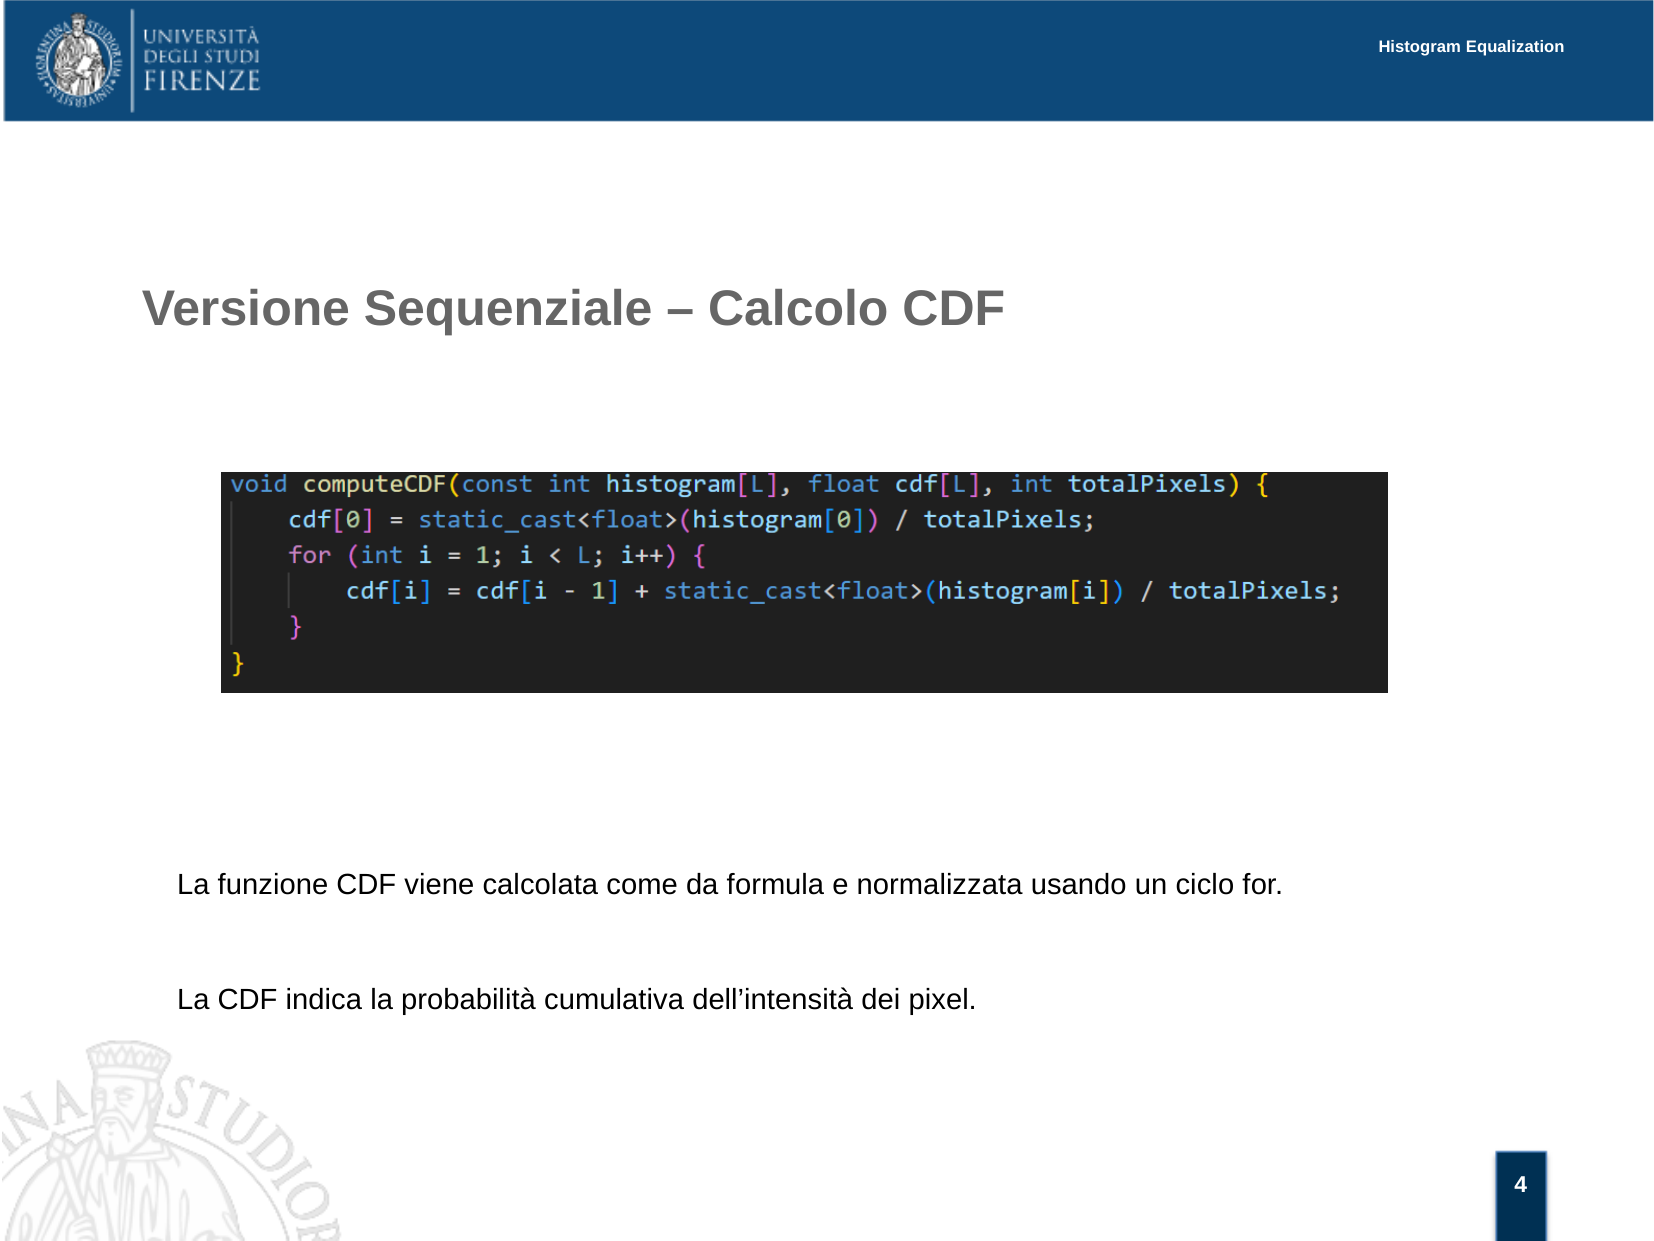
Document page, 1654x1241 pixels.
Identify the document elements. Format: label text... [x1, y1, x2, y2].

text_box Histogram Equalization [685, 13, 1565, 119]
text_box 4 [1505, 1160, 1536, 1208]
text_box La funzione CDF viene calcolata come da formula e normalizzata usando un ciclo for. La CDF indica la probabilità cumulativa dell’intensità dei pixel. [177, 649, 1418, 1123]
text_box Versione Sequenziale – Calcolo CDF [141, 210, 1595, 378]
picture [2, 0, 1654, 1241]
